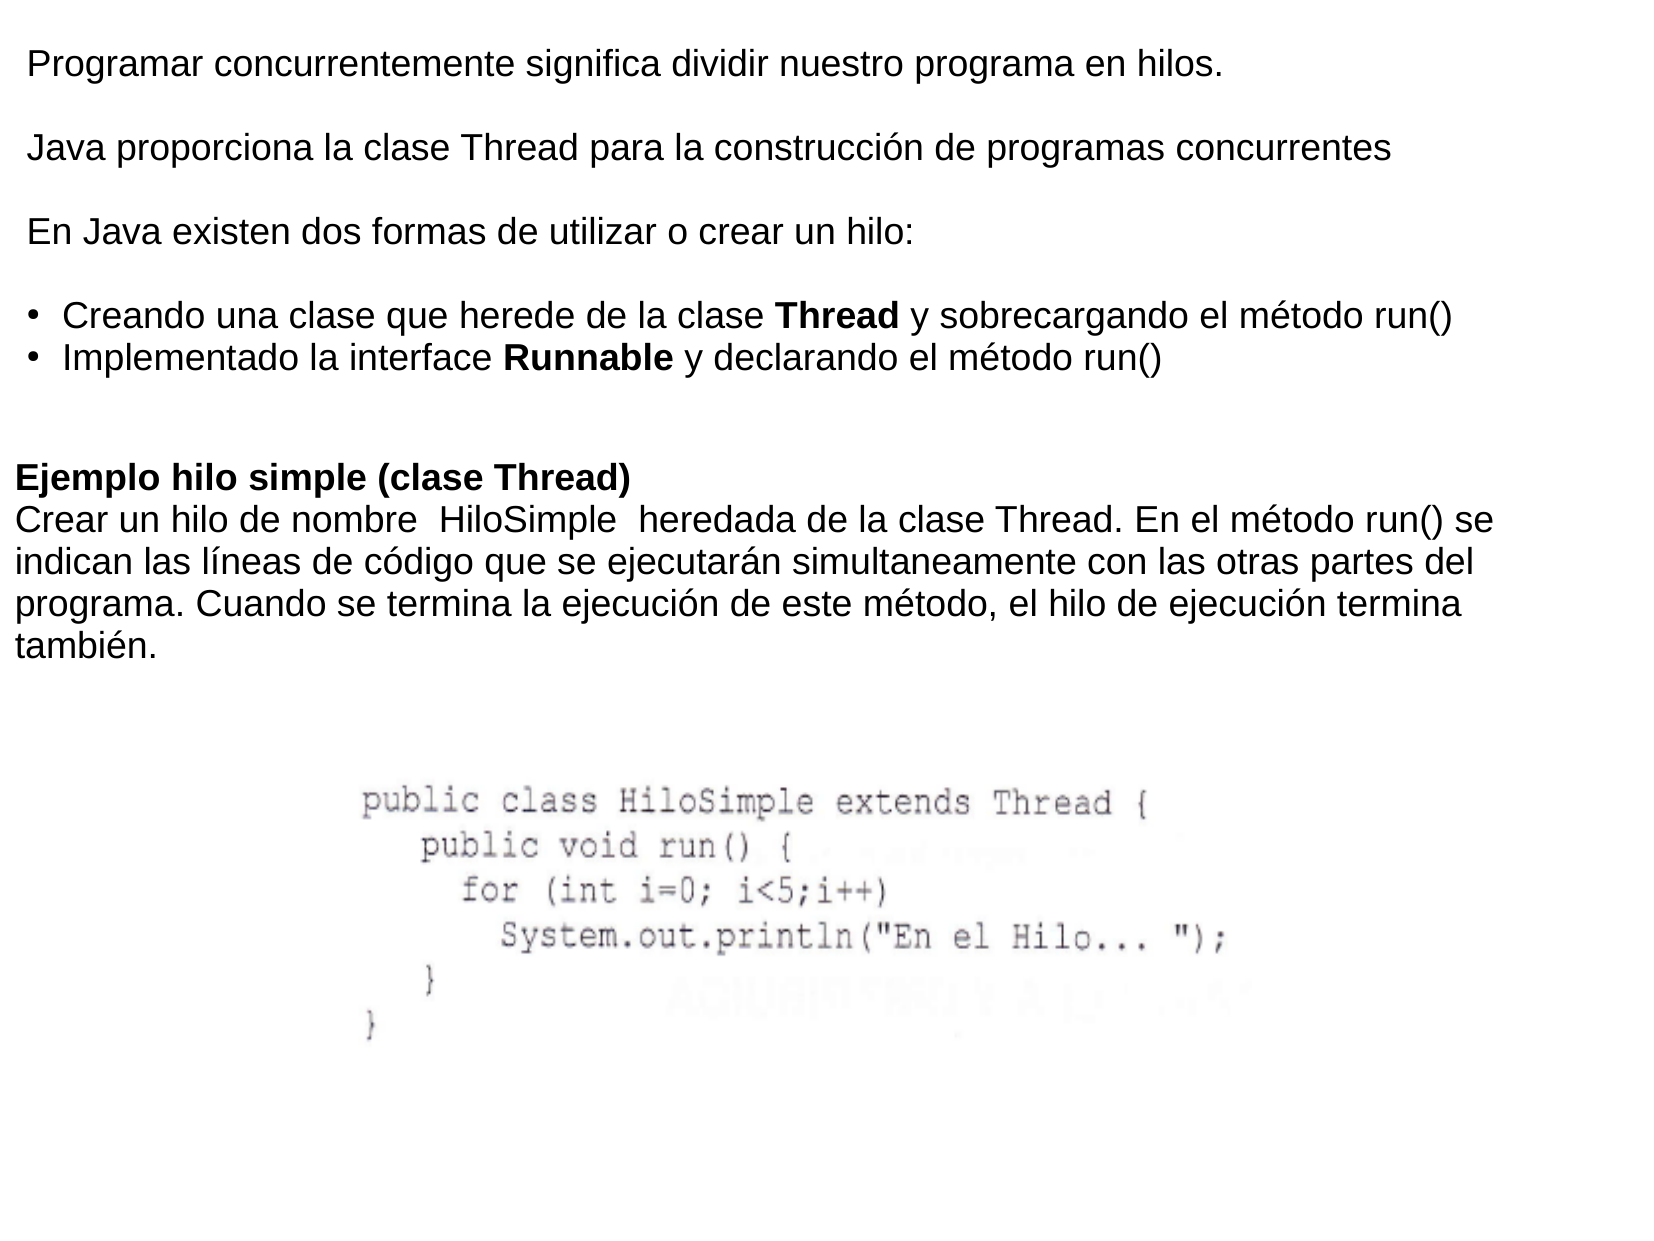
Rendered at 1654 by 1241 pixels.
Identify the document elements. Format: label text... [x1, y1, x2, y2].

picture [330, 755, 1252, 1052]
text_box Ejemplo hilo simple (clase Thread) Crear un hilo de nombre HiloSimple heredada de la clase Thread. En el método run() se indican las líneas de código que se ejecutarán simultaneamente con las otras partes del programa. Cuando se termina la ejecución de este método, el hilo de ejecución termina también. [0, 448, 1630, 676]
text_box Programar concurrentemente significa dividir nuestro programa en hilos. Java proporciona la clase Thread para la construcción de programas concurrentes En Java existen dos formas de utilizar o crear un hilo: Creando una clase que herede de la clase Thread y sobrecargando el método run() Implementado la interface Runnable y declarando el método run() [11, 35, 1595, 448]
